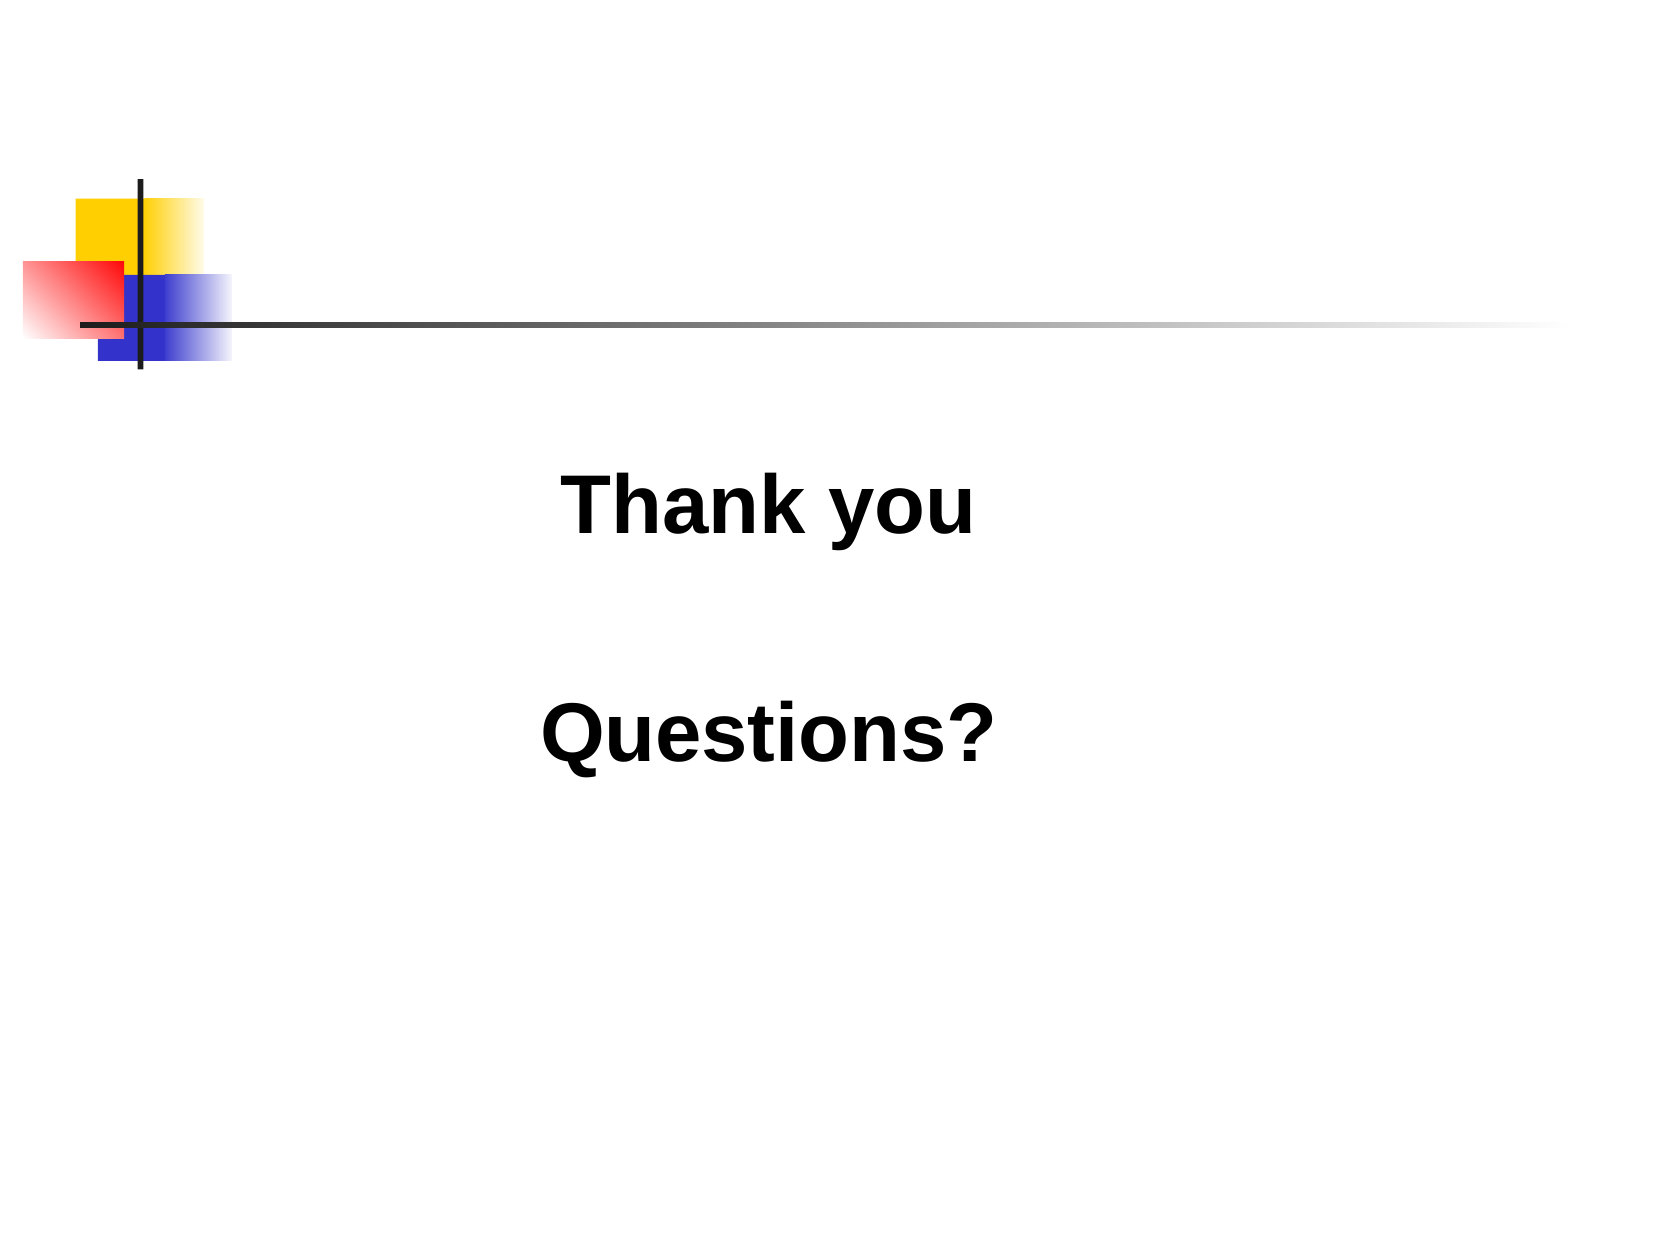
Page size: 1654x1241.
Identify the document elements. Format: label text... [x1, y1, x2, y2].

list Thank you Questions? [424, 449, 1113, 938]
